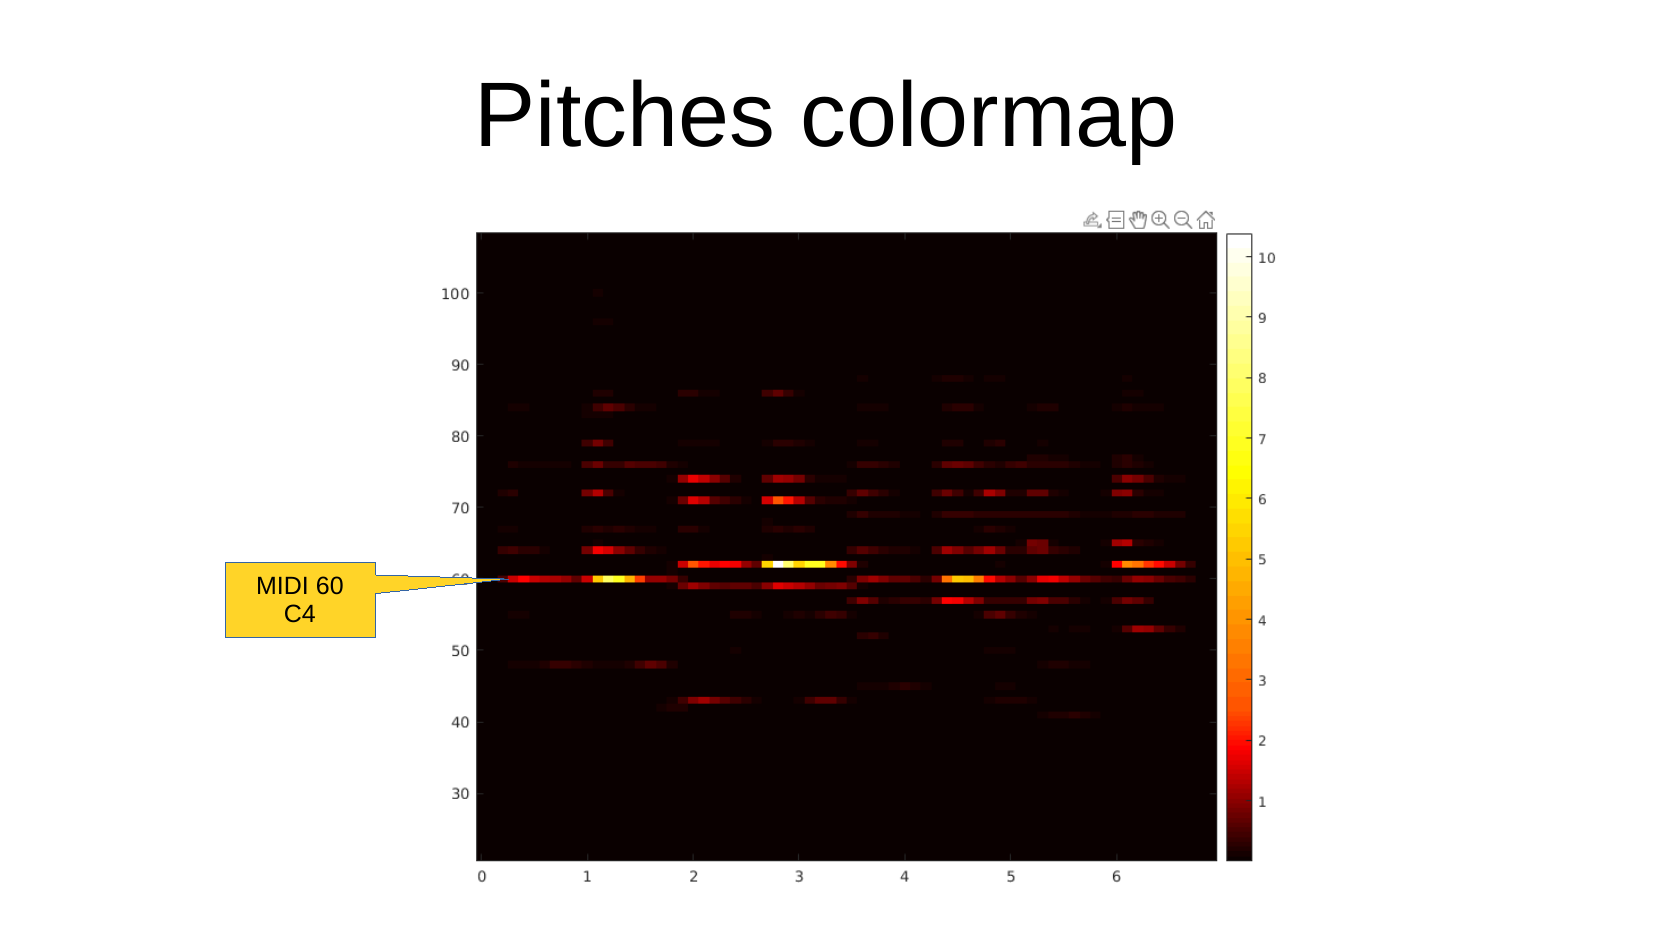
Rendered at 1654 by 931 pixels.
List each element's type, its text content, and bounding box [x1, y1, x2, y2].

title Pitches colormap [82, 37, 1571, 193]
text_box MIDI 60 C4 [225, 562, 509, 638]
picture [398, 187, 1351, 927]
